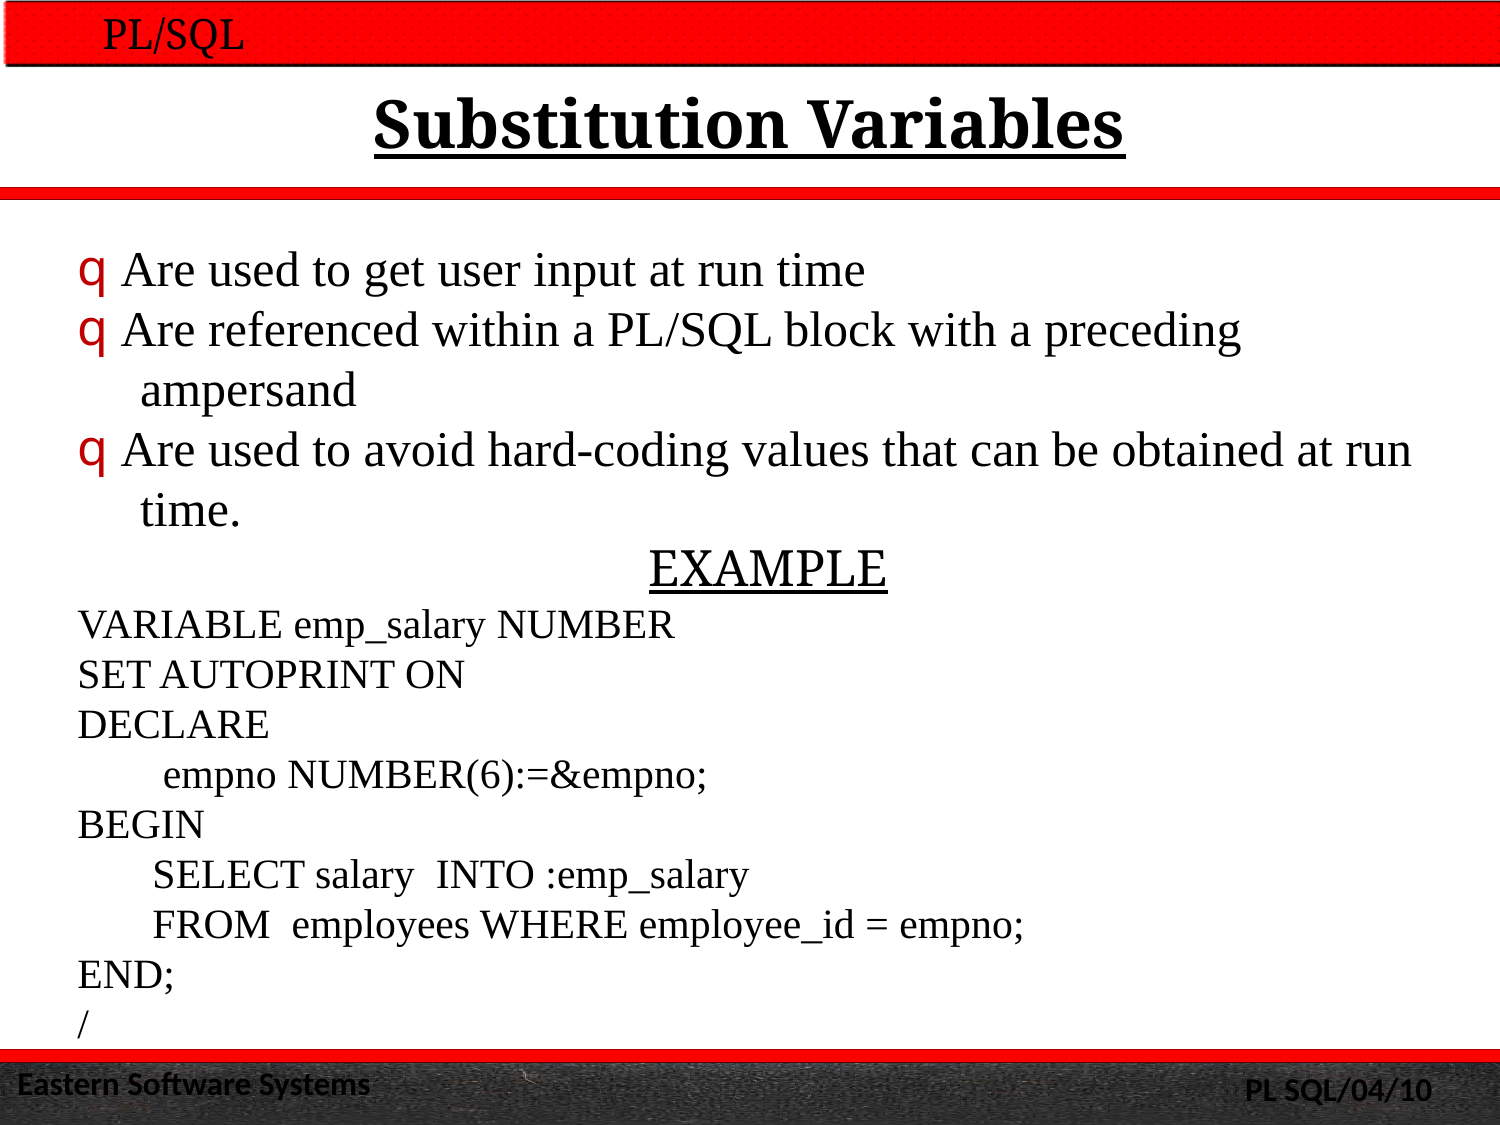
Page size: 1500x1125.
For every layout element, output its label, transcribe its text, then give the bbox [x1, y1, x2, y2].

text_box PL SQL/04/10 [480, 1060, 1500, 1125]
text_box PL/SQL [87, 0, 288, 65]
text_box Eastern Software Systems [2, 1054, 394, 1110]
picture [0, 187, 1500, 200]
picture [0, 0, 1500, 69]
picture [0, 1049, 1500, 1125]
text_box Are used to get user input at run time Are referenced within a PL/SQL block with a preceding ampersand Are used to avoid hard-coding values that can be obtained at run time. EXAMPLE VARIABLE emp_salary NUMBER SET AUTOPRINT ON DECLARE empno NUMBER(6):=&empno; BEGIN SELECT salary INTO :emp_salary FROM employees WHERE employee_id = empno; END; / [62, 228, 1475, 1055]
text_box Substitution Variables [0, 74, 1500, 170]
